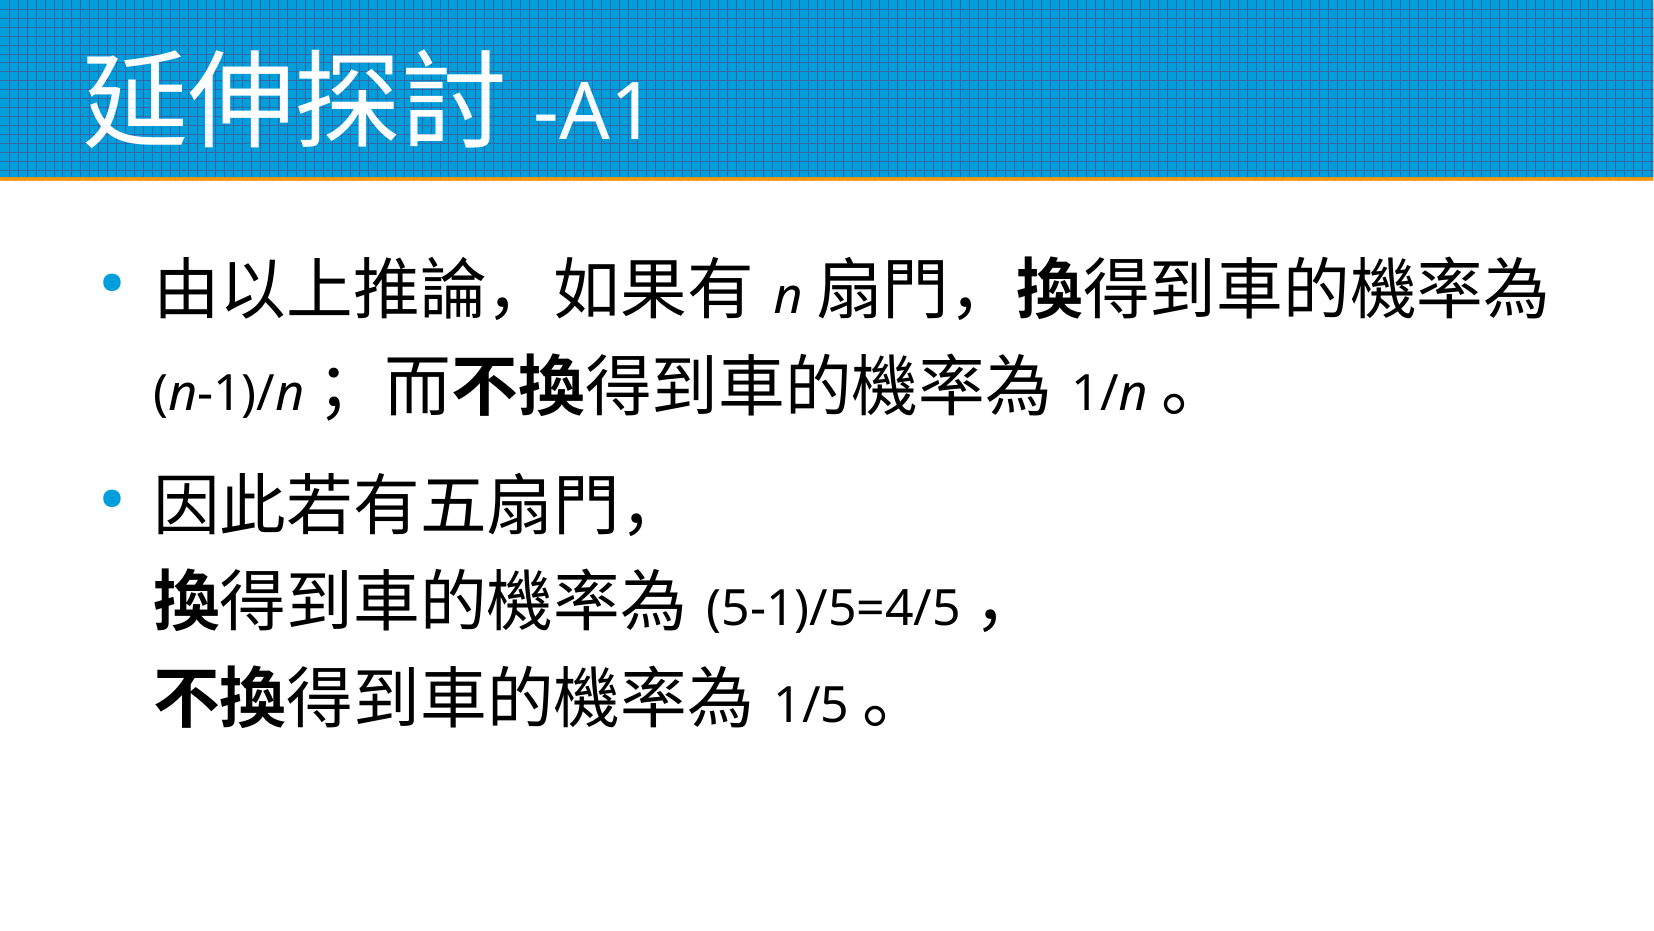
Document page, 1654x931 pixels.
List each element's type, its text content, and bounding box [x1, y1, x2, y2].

title 延伸探討-A1 [82, 14, 1571, 171]
list 由以上推論，如果有n扇門，換得到車的機率為(n-1)/n；而不換得到車的機率為1/n。 因此若有五扇門， 換得到車的機率為(5-1)/5=4/5， 不換得到車的機率為1/5。 [82, 236, 1563, 811]
